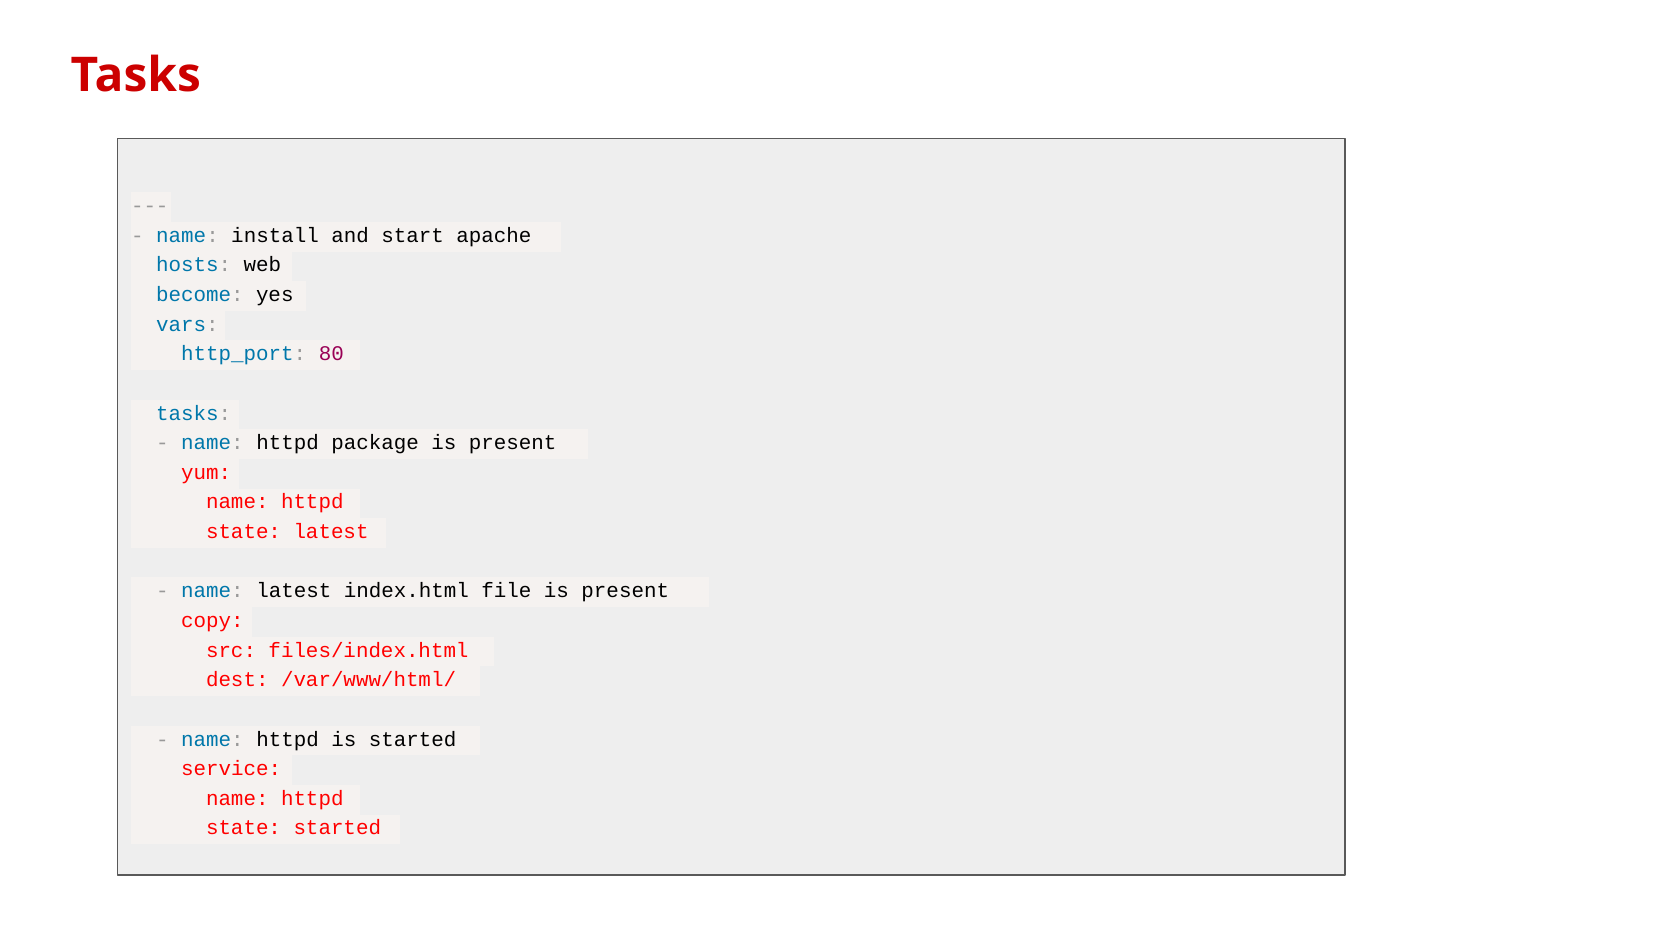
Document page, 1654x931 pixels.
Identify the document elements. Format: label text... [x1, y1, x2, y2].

text_box copy: [131, 610, 256, 639]
text_box Tasks [70, 40, 221, 118]
text_box become: yes [131, 284, 311, 313]
text_box hosts: web [131, 254, 297, 283]
text_box service: [131, 758, 297, 787]
text_box - name: install and start apache [131, 225, 573, 253]
text_box name: httpd [131, 491, 366, 520]
text_box state: latest [131, 521, 394, 550]
text_box tasks: [131, 402, 242, 431]
text_box http_port: 80 [131, 343, 366, 372]
text_box vars: [131, 313, 228, 342]
text_box src: files/index.html [131, 639, 504, 668]
text_box [55, 30, 1344, 875]
text_box --- [131, 195, 173, 224]
text_box - name: httpd is started [131, 728, 490, 757]
text_box name: httpd [131, 788, 366, 817]
text_box yum: [131, 462, 242, 491]
text_box state: started [131, 817, 407, 846]
text_box - name: latest index.html file is present [131, 580, 724, 609]
text_box - name: httpd package is present [131, 432, 600, 461]
text_box dest: /var/www/html/ [131, 669, 490, 698]
